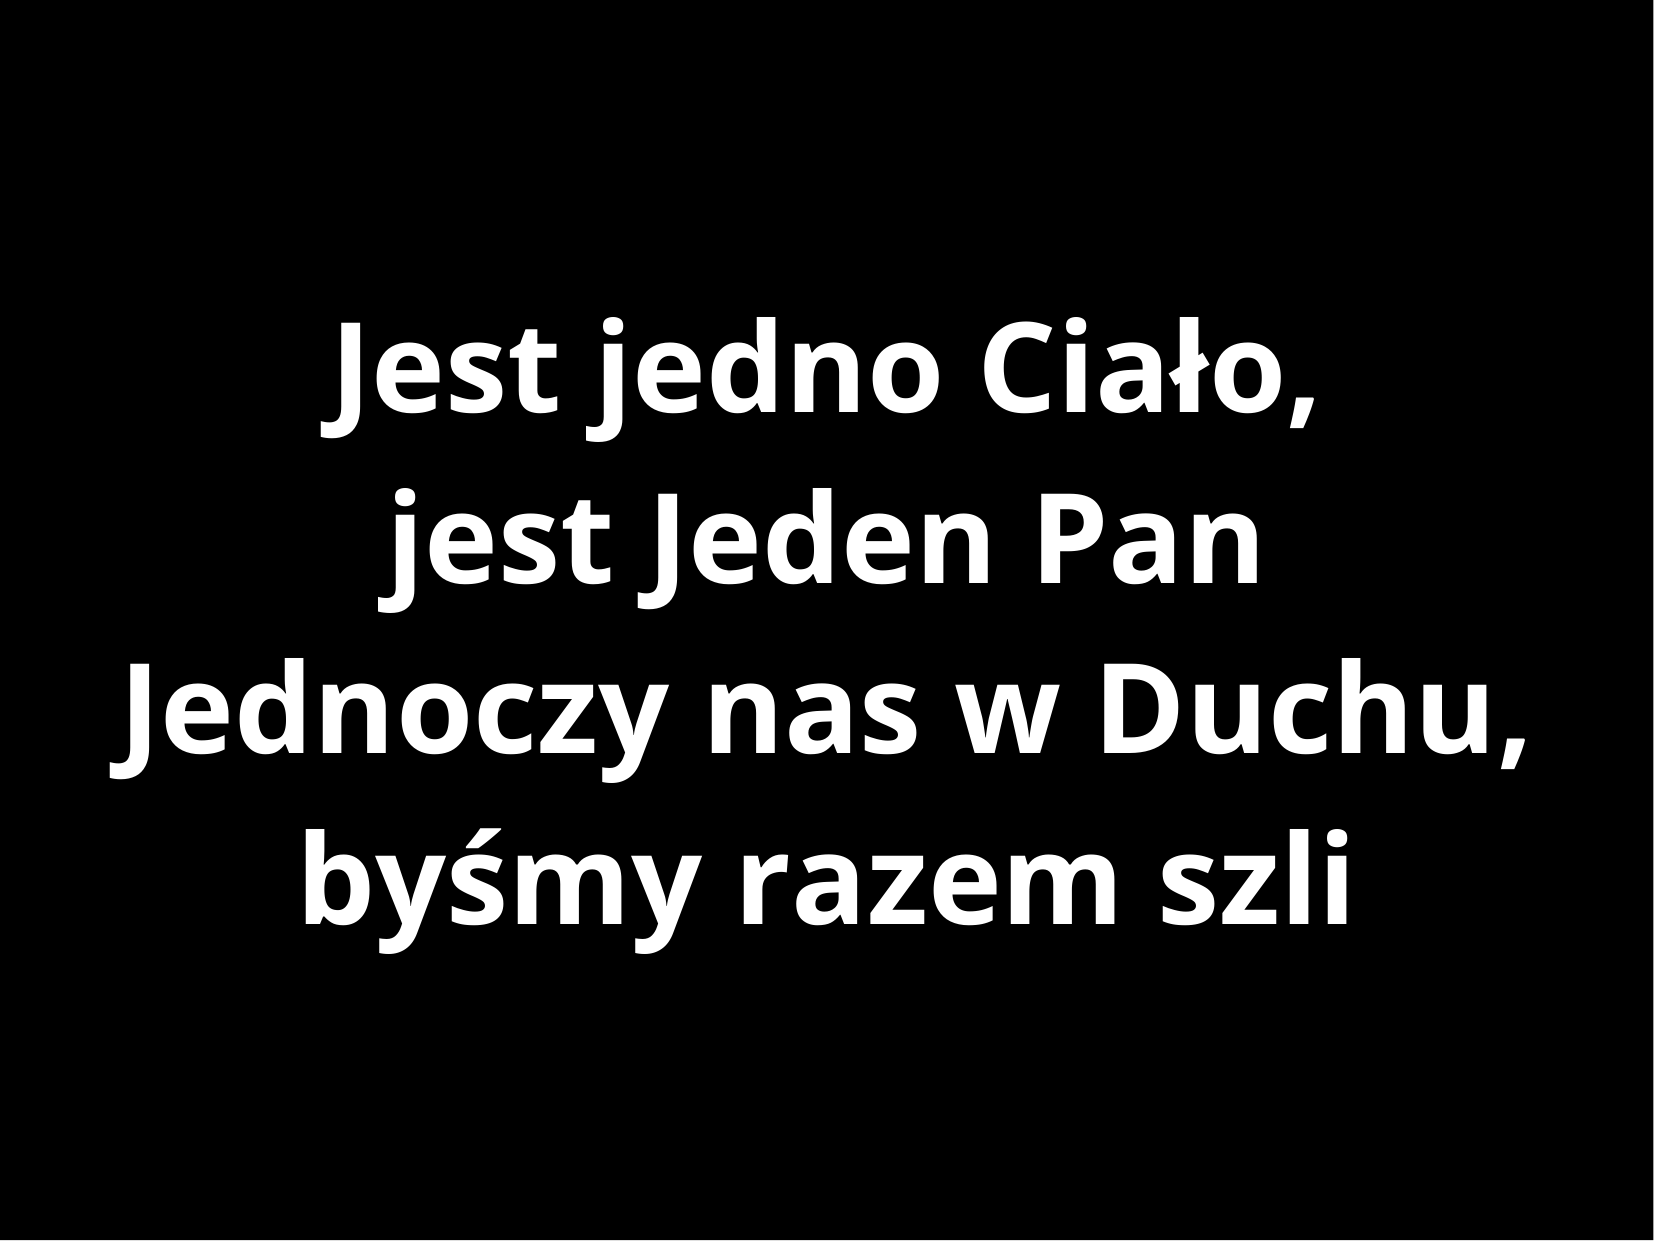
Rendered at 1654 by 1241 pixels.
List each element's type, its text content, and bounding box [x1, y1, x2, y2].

title Jest jedno Ciało, jest Jeden Pan Jednoczy nas w Duchu, byśmy razem szli [0, 0, 1654, 1241]
